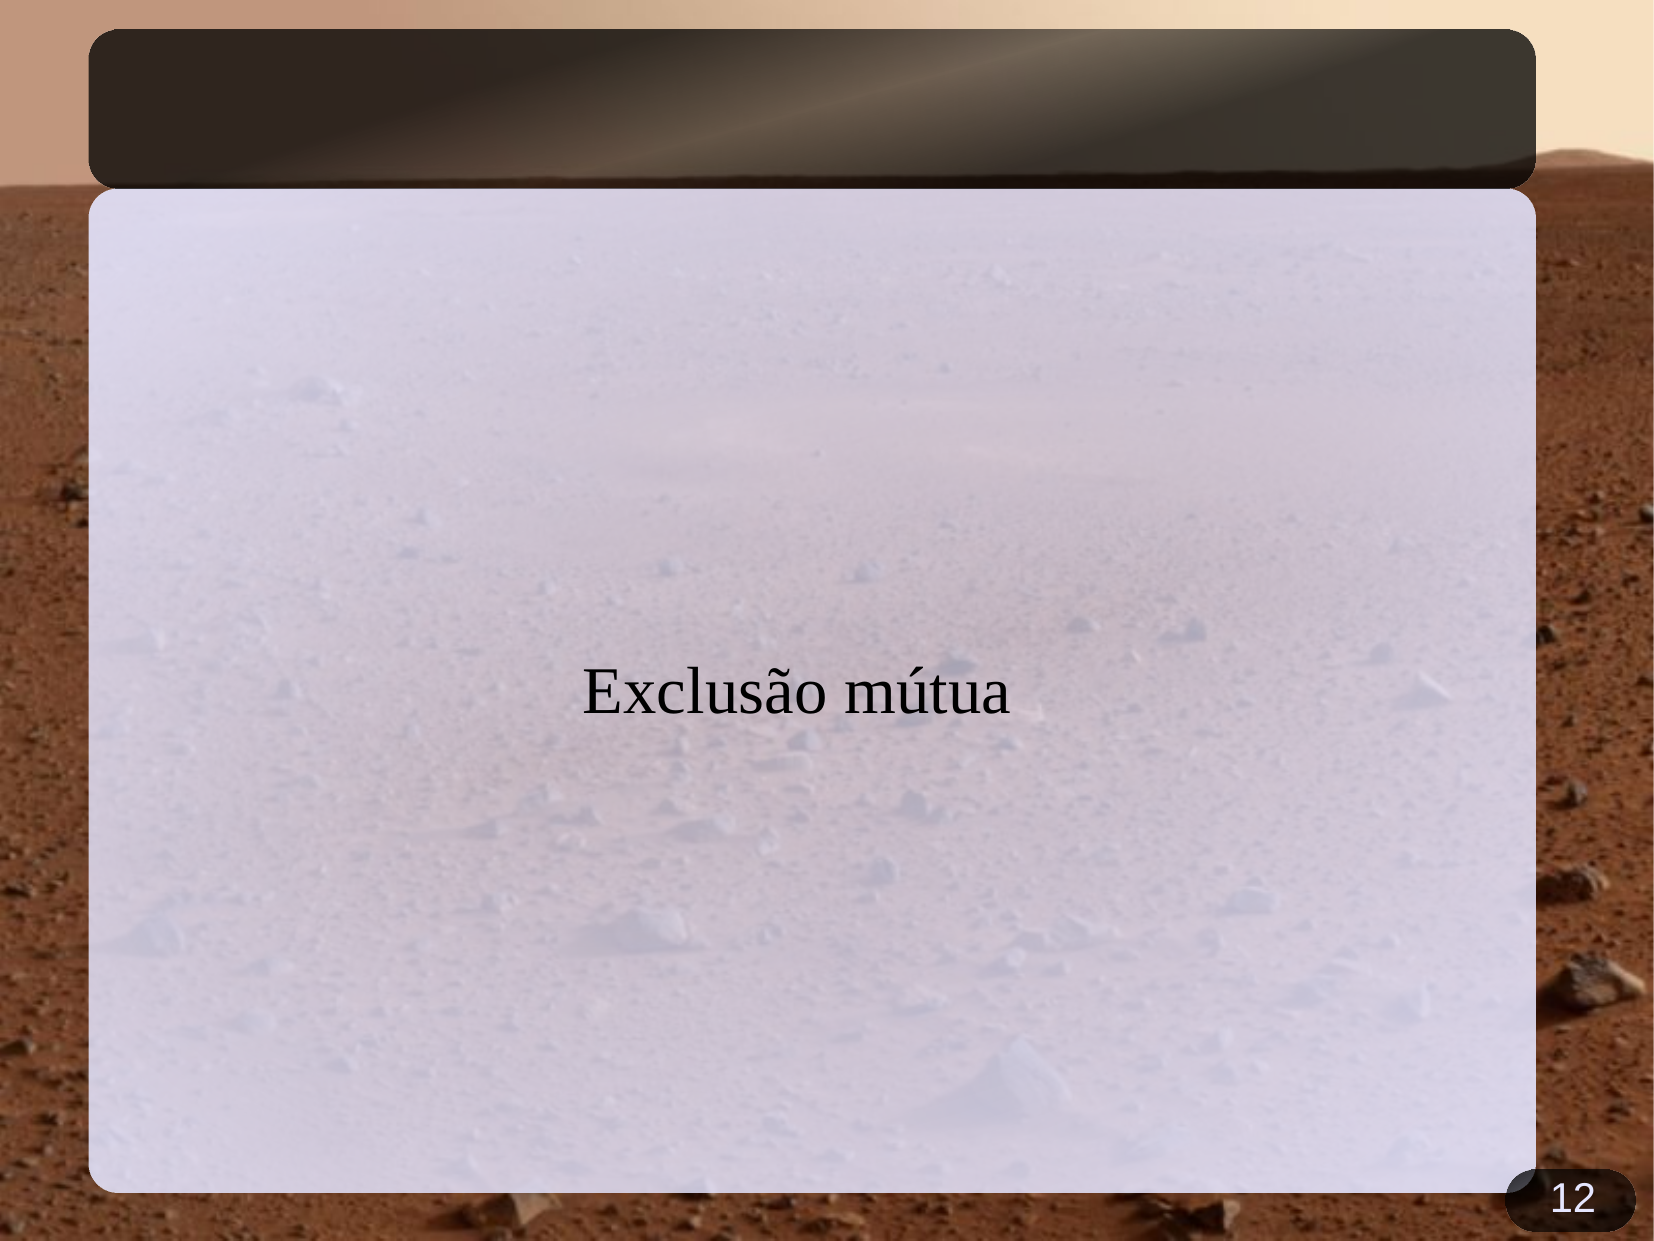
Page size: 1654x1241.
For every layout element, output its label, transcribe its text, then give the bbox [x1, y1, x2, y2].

picture [0, 0, 1654, 1241]
subtitle Exclusão mútua [118, 218, 1477, 1164]
